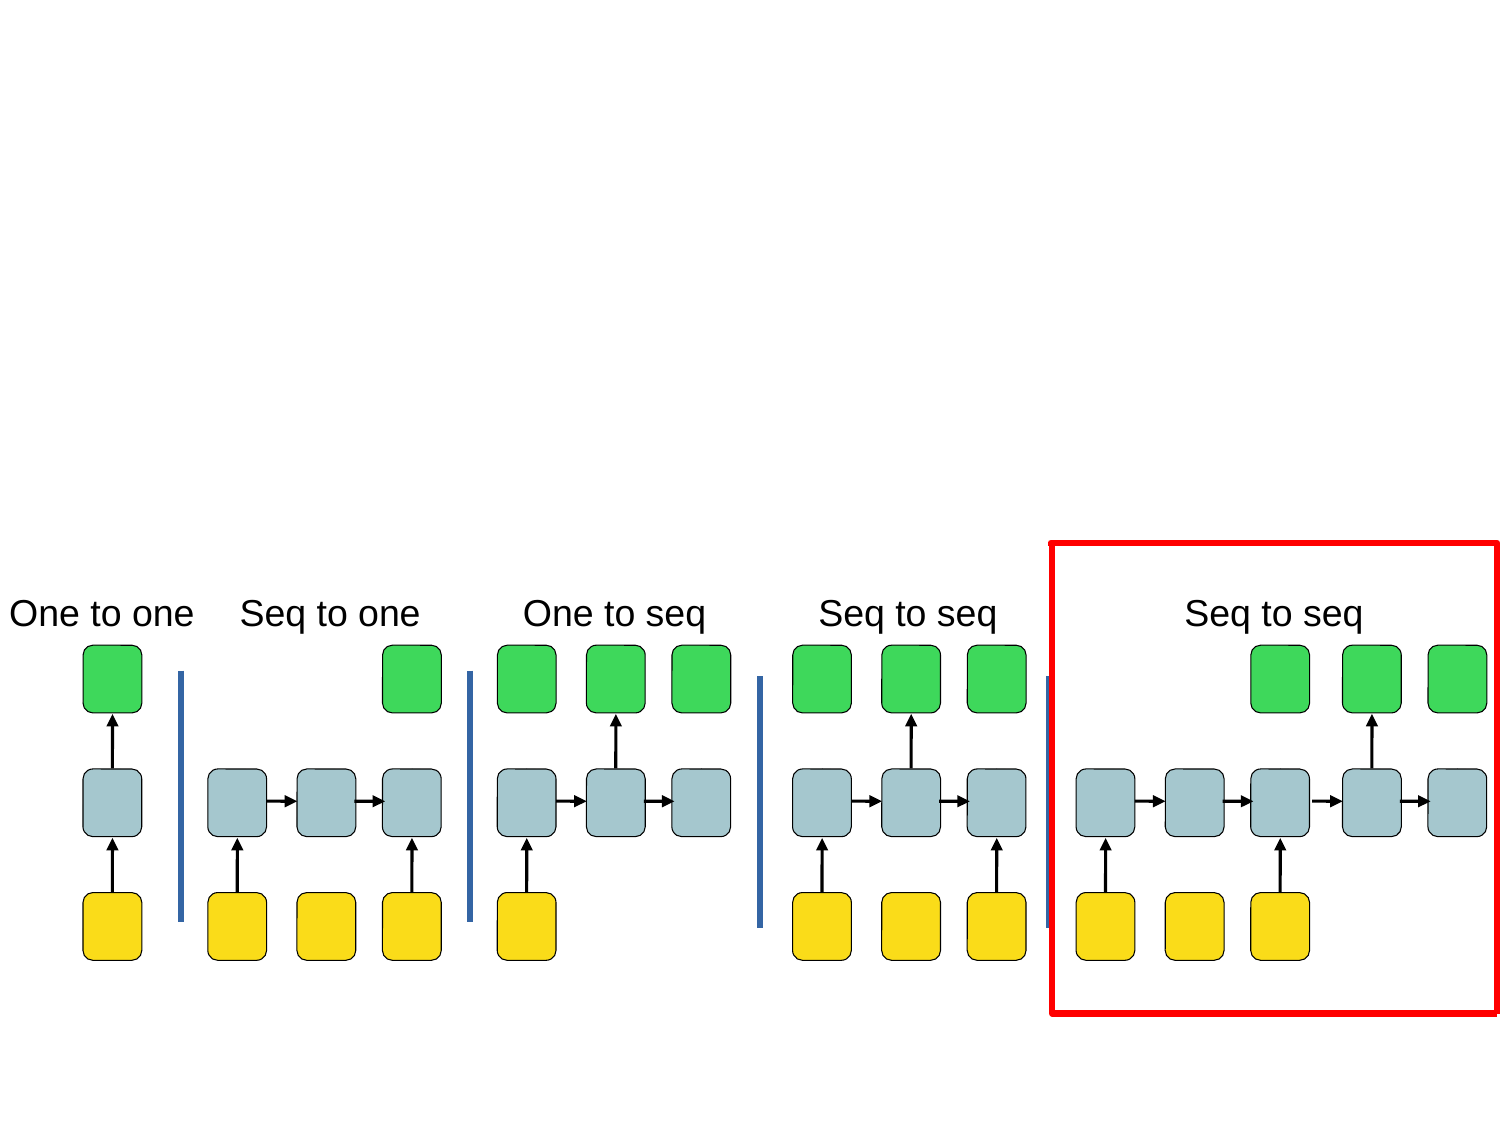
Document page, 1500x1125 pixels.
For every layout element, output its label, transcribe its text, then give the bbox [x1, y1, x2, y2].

text_box [82, 892, 142, 961]
text_box [1165, 768, 1225, 837]
text_box One to seq [508, 585, 734, 685]
text_box [1165, 892, 1225, 961]
text_box [586, 768, 646, 837]
text_box [382, 892, 442, 961]
text_box [967, 892, 1027, 961]
text_box [792, 892, 852, 961]
text_box [382, 768, 442, 837]
text_box [967, 768, 1026, 837]
text_box [497, 645, 557, 713]
text_box [497, 892, 557, 961]
text_box [1250, 685, 1310, 713]
text_box One to one [0, 585, 220, 685]
text_box [1342, 768, 1402, 837]
text_box [1076, 892, 1135, 961]
text_box [1250, 768, 1310, 837]
text_box [382, 685, 442, 713]
text_box [1342, 646, 1402, 713]
text_box [207, 892, 267, 961]
text_box [82, 768, 142, 837]
text_box [792, 768, 852, 837]
text_box [881, 768, 941, 837]
text_box Seq to seq [803, 585, 1029, 685]
text_box [586, 685, 646, 713]
text_box Seq to one [224, 585, 450, 685]
text_box [1250, 892, 1310, 961]
text_box [1428, 645, 1487, 713]
text_box [1076, 768, 1135, 837]
text_box [497, 768, 557, 837]
text_box [1427, 768, 1487, 837]
text_box Seq to seq [1169, 585, 1395, 685]
text_box [296, 768, 356, 837]
text_box [671, 685, 731, 713]
text_box [881, 685, 941, 713]
text_box [967, 685, 1027, 713]
text_box [207, 768, 267, 837]
text_box [792, 645, 852, 713]
text_box [671, 768, 731, 837]
text_box [881, 892, 941, 961]
text_box [296, 892, 356, 961]
text_box [83, 685, 142, 713]
